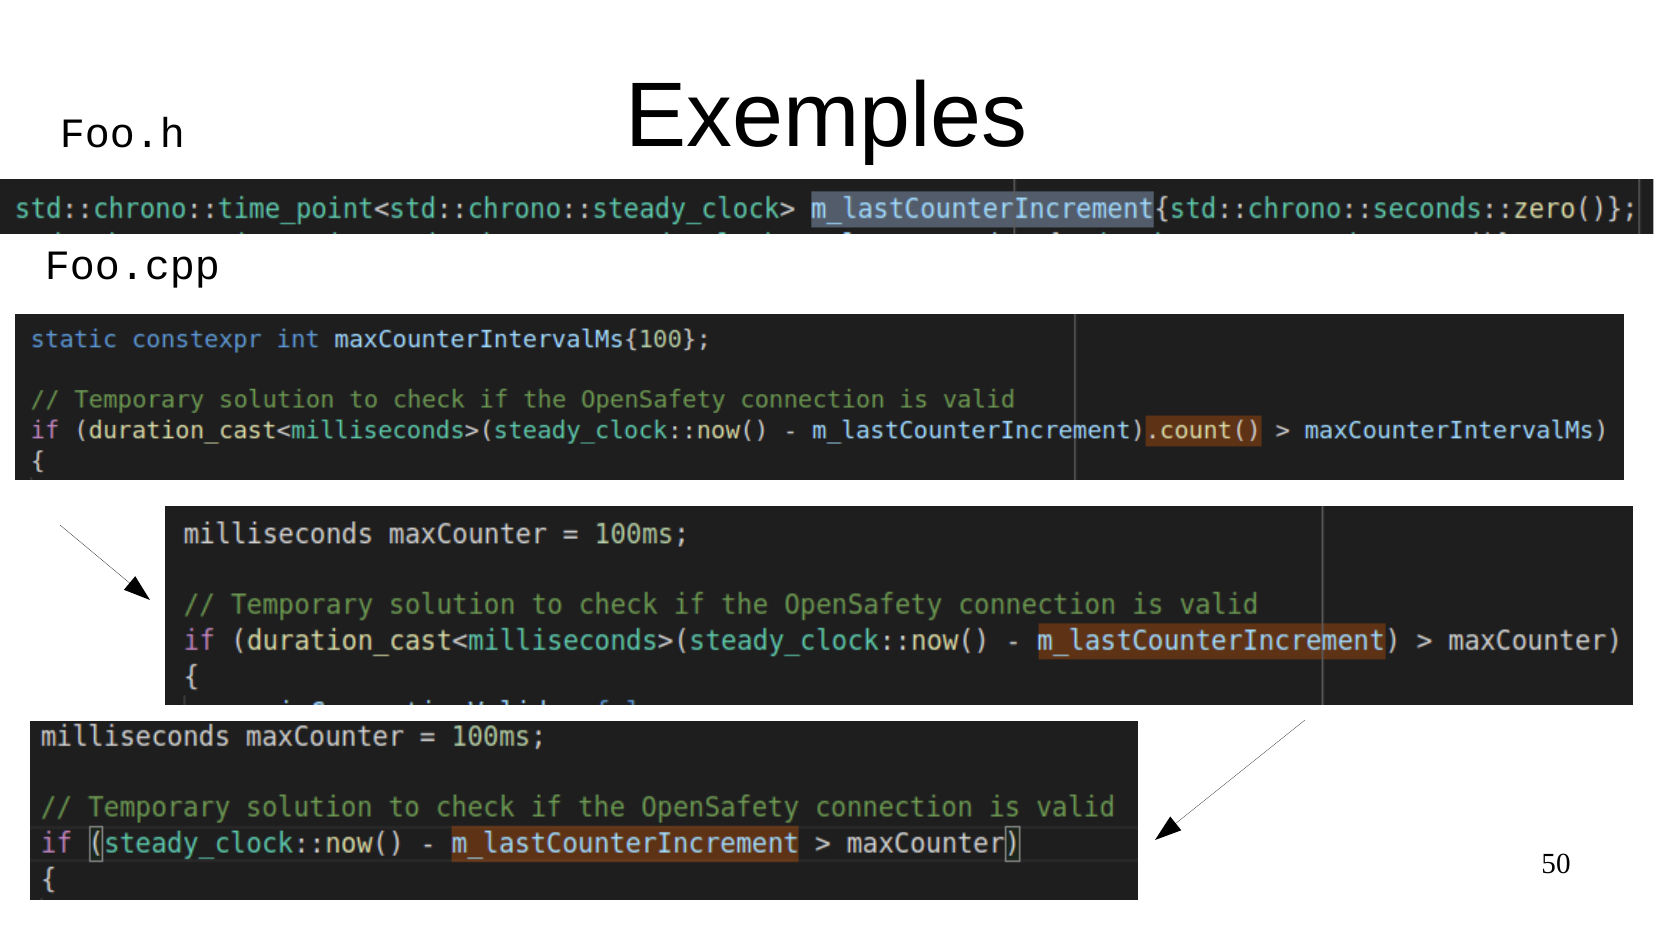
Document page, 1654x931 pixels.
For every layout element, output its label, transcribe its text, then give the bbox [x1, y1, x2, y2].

title Exemples [82, 37, 1571, 179]
text_box Foo.h [45, 105, 200, 168]
text_box Foo.cpp [30, 237, 235, 301]
picture [165, 506, 1633, 706]
picture [30, 721, 1138, 901]
picture [15, 314, 1624, 481]
picture [0, 179, 1654, 234]
